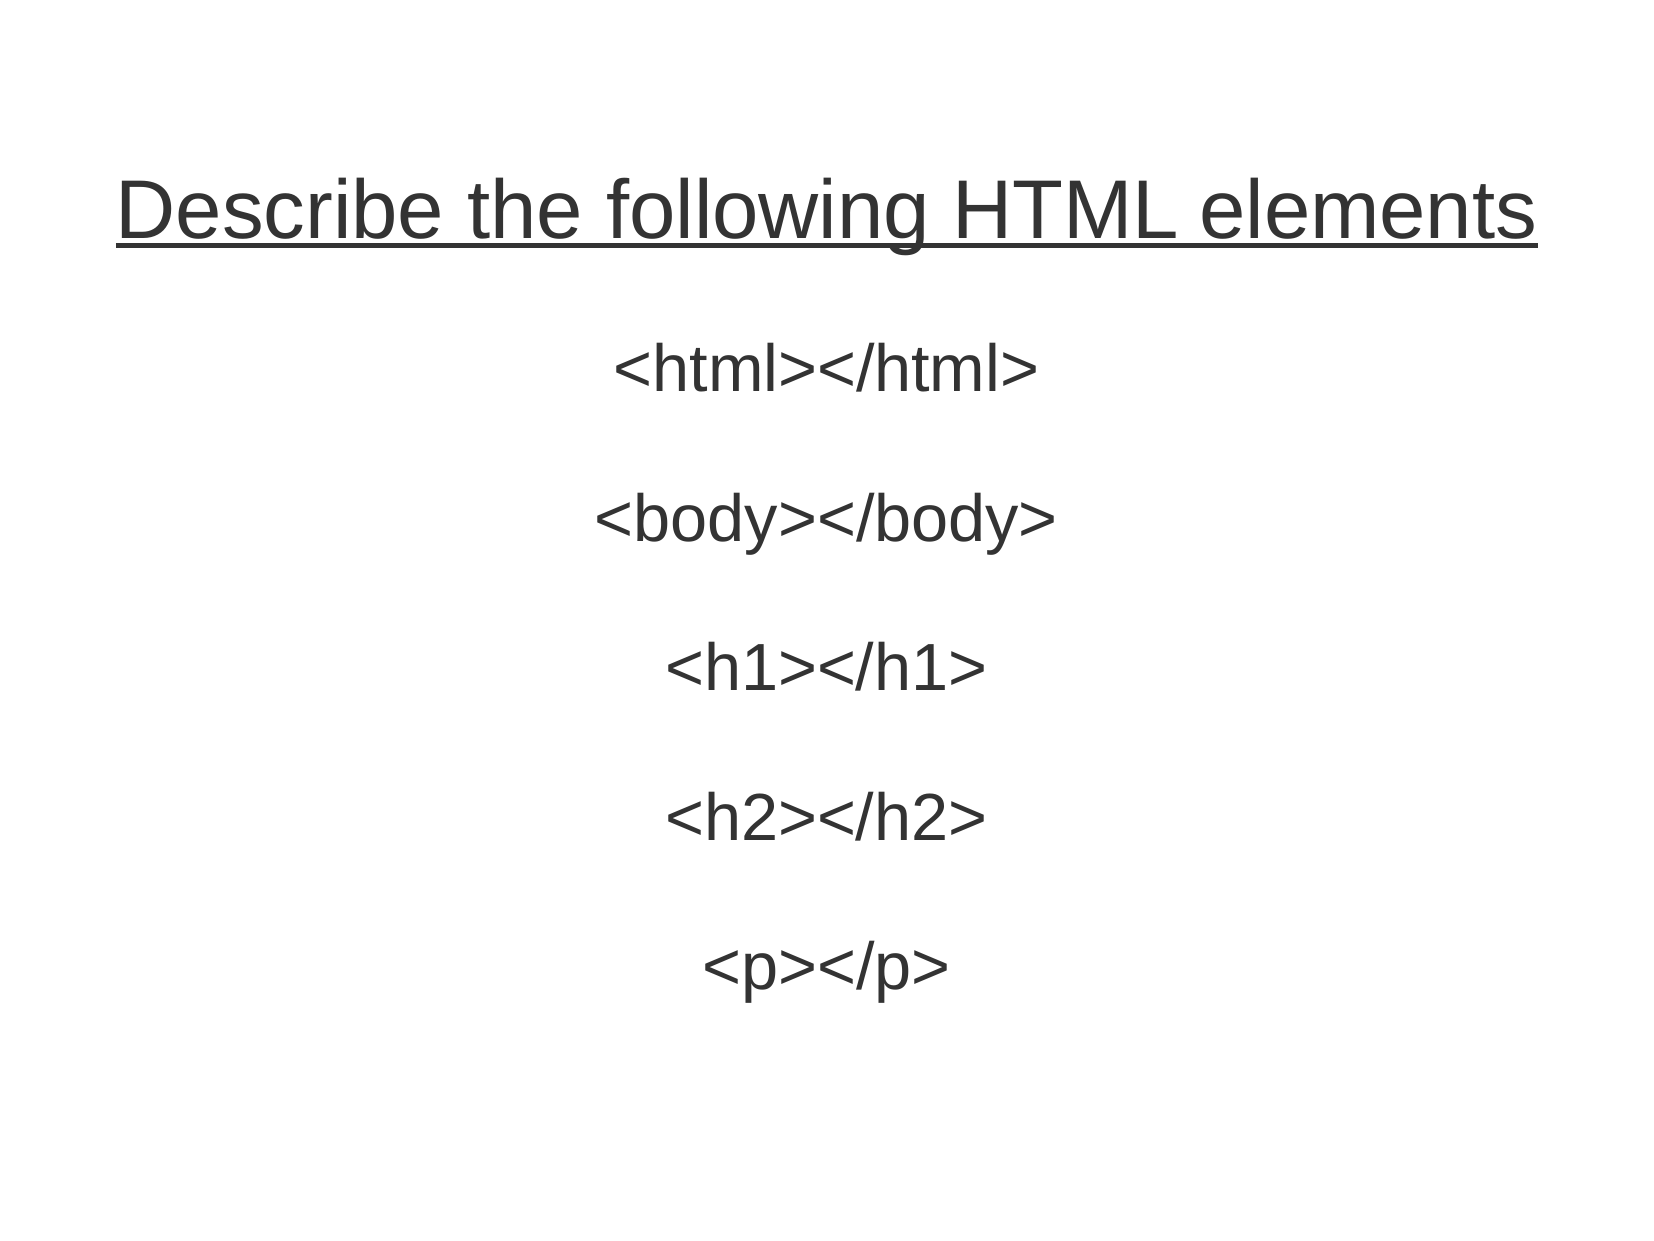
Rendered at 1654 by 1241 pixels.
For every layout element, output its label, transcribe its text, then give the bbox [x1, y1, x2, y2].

subtitle Describe the following HTML elements <html></html> <body></body> <h1></h1> <h2></h2> <p></p> [82, 49, 1571, 1193]
